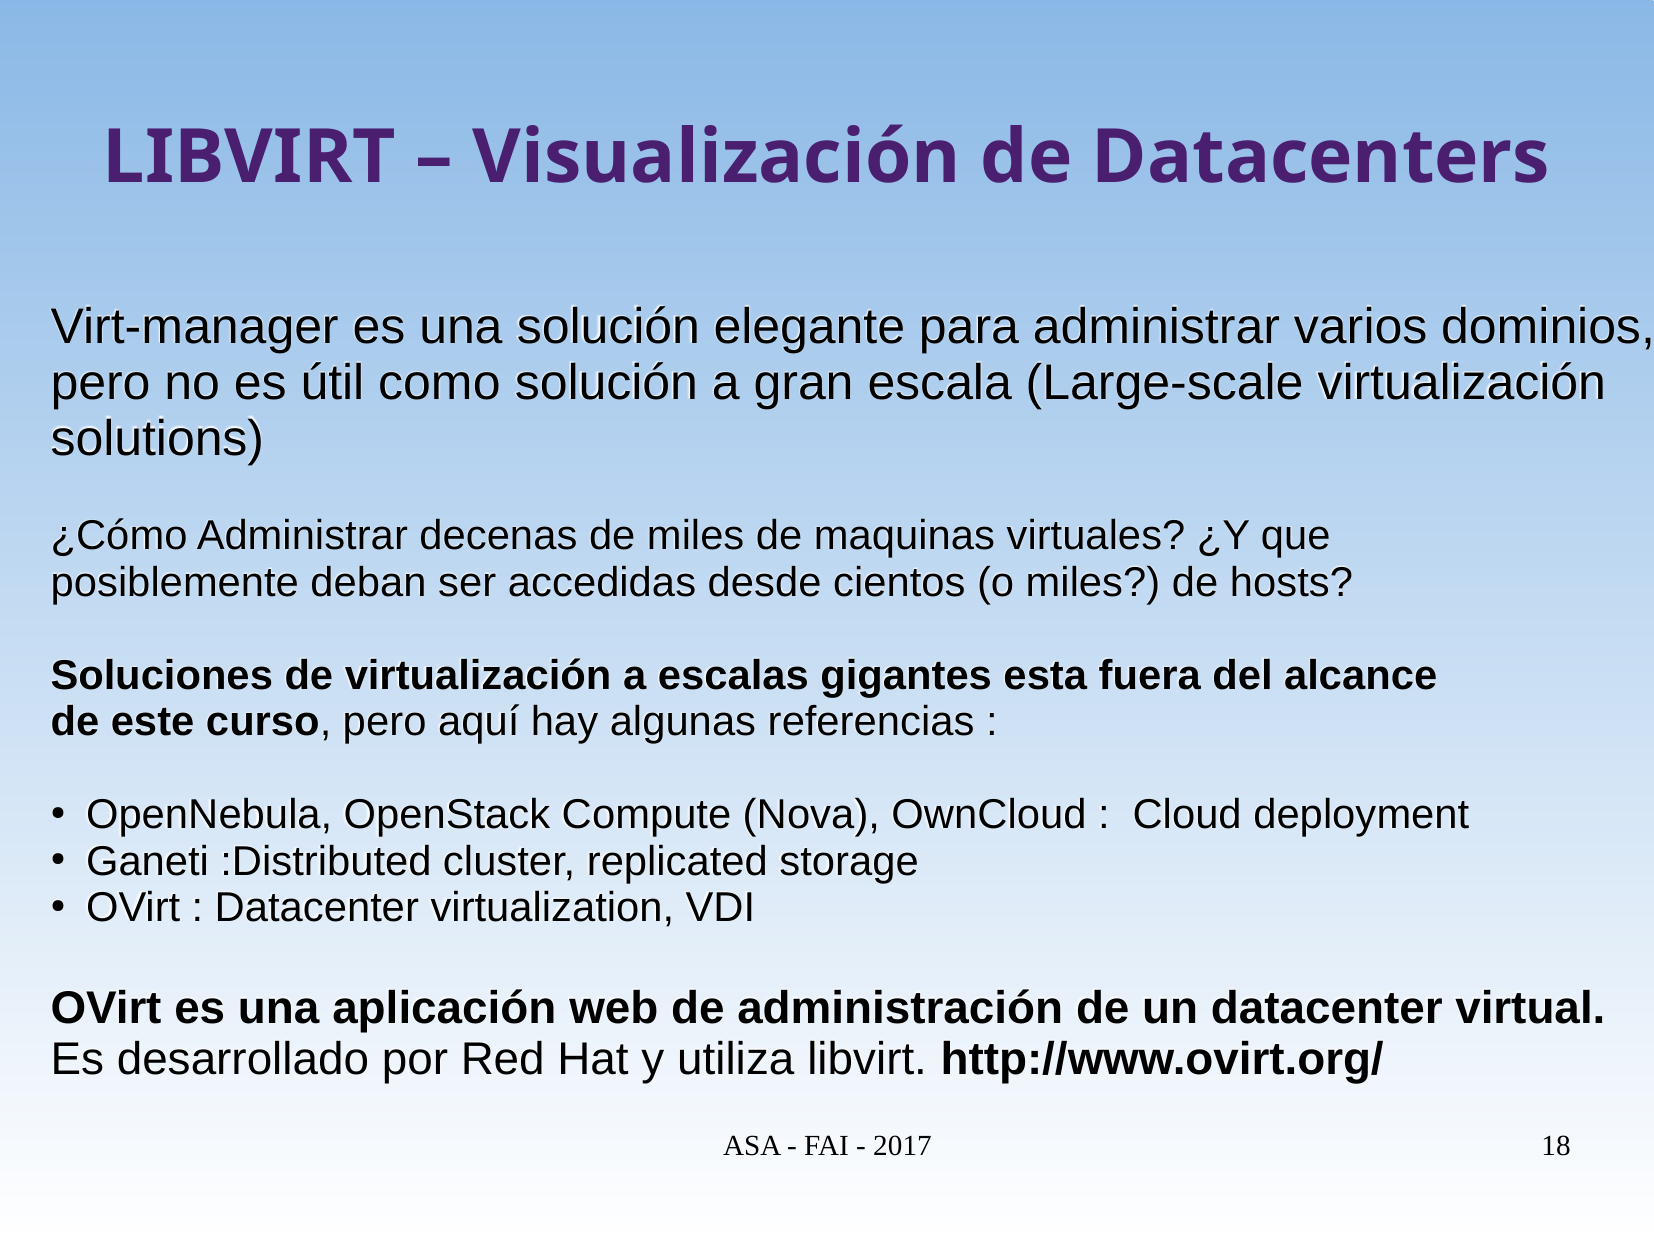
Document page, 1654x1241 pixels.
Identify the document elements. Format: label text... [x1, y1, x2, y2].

text_box Virt-manager es una solución elegante para administrar varios dominios, pero no es útil como solución a gran escala (Large-scale virtualización solutions) ¿Cómo Administrar decenas de miles de maquinas virtuales? ¿Y que posiblemente deban ser accedidas desde cientos (o miles?) de hosts? Soluciones de virtualización a escalas gigantes esta fuera del alcance de este curso, pero aquí hay algunas referencias : OpenNebula, OpenStack Compute (Nova), OwnCloud : Cloud deployment Ganeti :Distributed cluster, replicated storage OVirt : Datacenter virtualization, VDI OVirt es una aplicación web de administración de un datacenter virtual. Es desarrollado por Red Hat y utiliza libvirt. http://www.ovirt.org/ [35, 290, 1654, 1176]
title LIBVIRT – Visualización de Datacenters [82, 33, 1571, 273]
